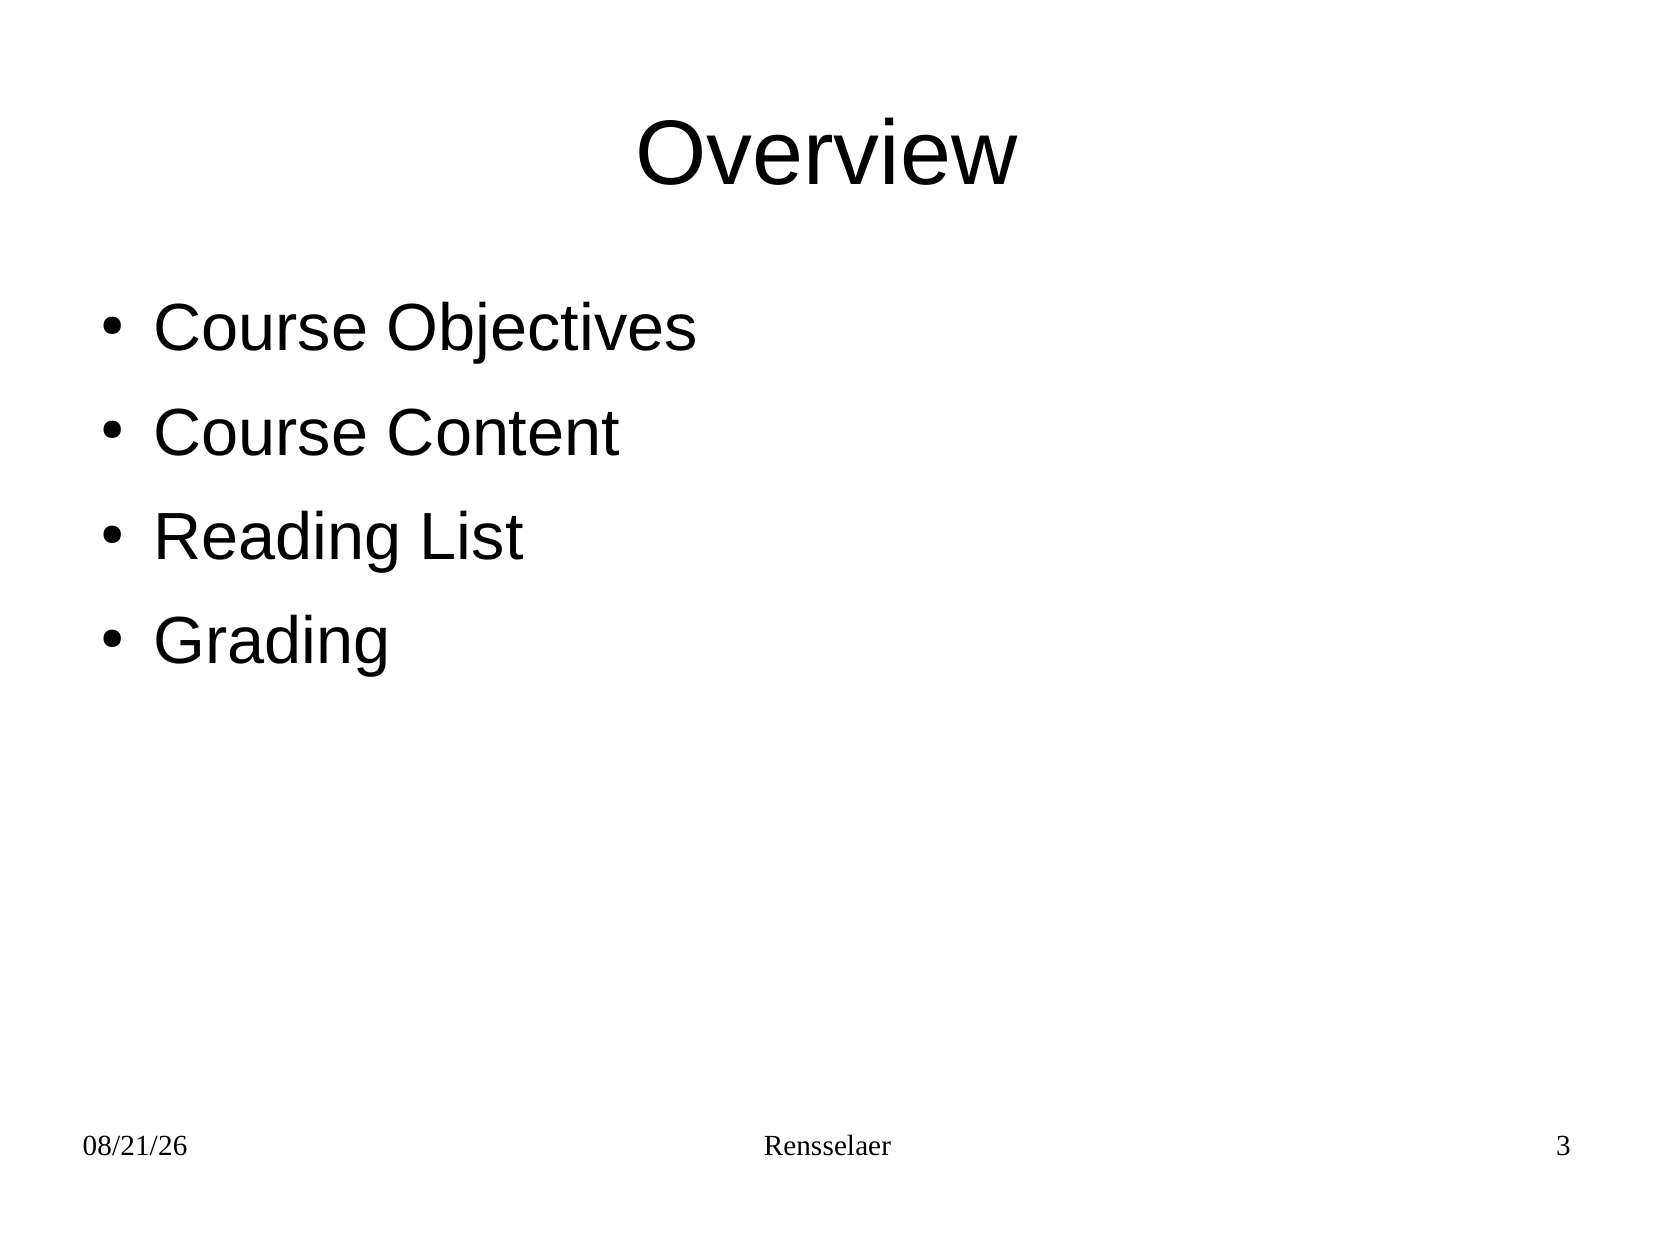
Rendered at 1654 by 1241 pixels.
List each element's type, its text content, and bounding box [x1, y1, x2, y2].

list Course Objectives Course Content Reading List Grading [82, 290, 1571, 1010]
title Overview [82, 49, 1571, 257]
